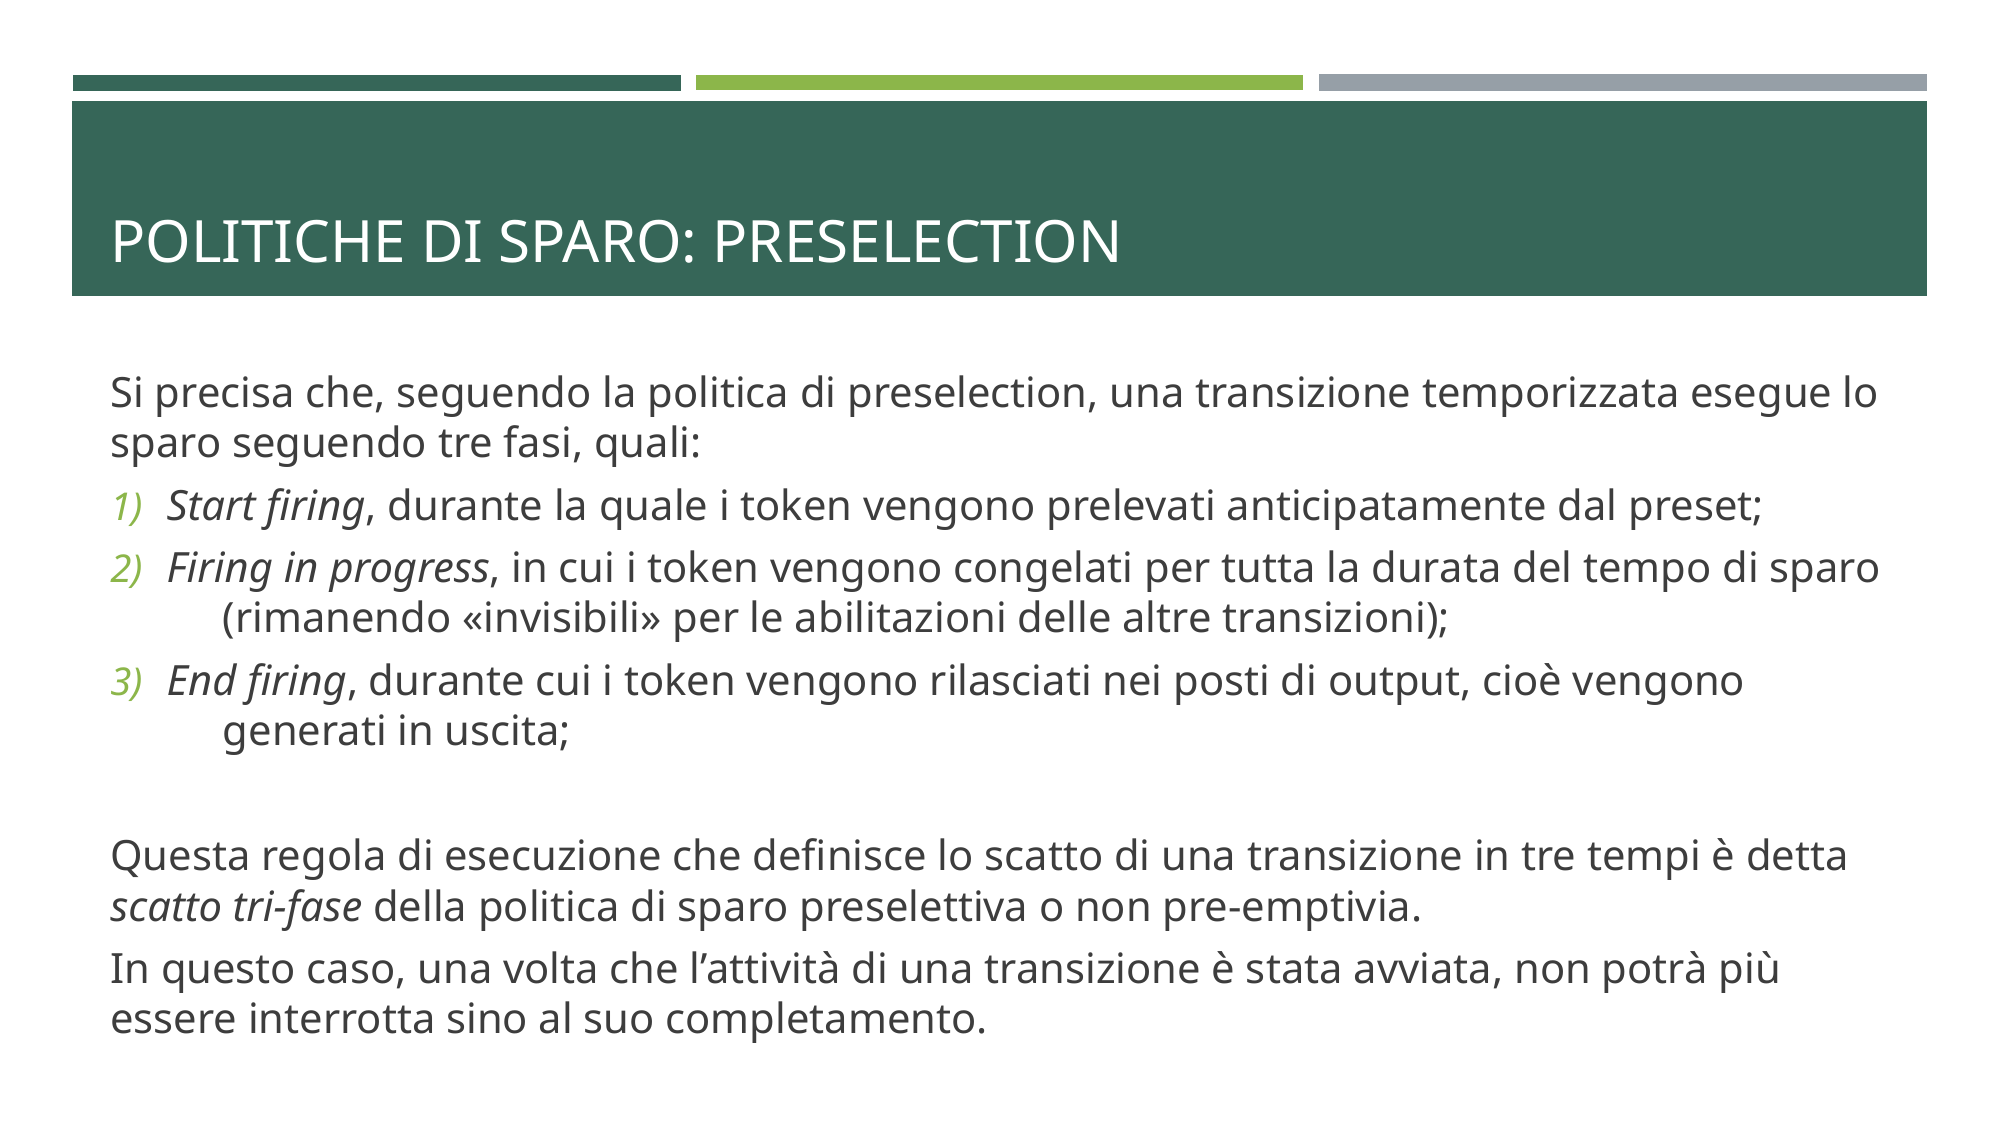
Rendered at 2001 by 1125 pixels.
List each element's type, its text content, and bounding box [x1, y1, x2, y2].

list Si precisa che, seguendo la politica di preselection, una transizione temporizzata esegue lo sparo seguendo tre fasi, quali: Start firing, durante la quale i token vengono prelevati anticipatamente dal preset; Firing in progress, in cui i token vengono congelati per tutta la durata del tempo di sparo (rimanendo «invisibili» per le abilitazioni delle altre transizioni); End firing, durante cui i token vengono rilasciati nei posti di output, cioè vengono generati in uscita; Questa regola di esecuzione che definisce lo scatto di una transizione in tre tempi è detta scatto tri-fase della politica di sparo preselettiva o non pre-emptivia. In questo caso, una volta che l’attività di una transizione è stata avviata, non potrà più essere interrotta sino al suo completamento. [95, 321, 1905, 1087]
title Politiche di sparo: preselection [95, 115, 1905, 282]
